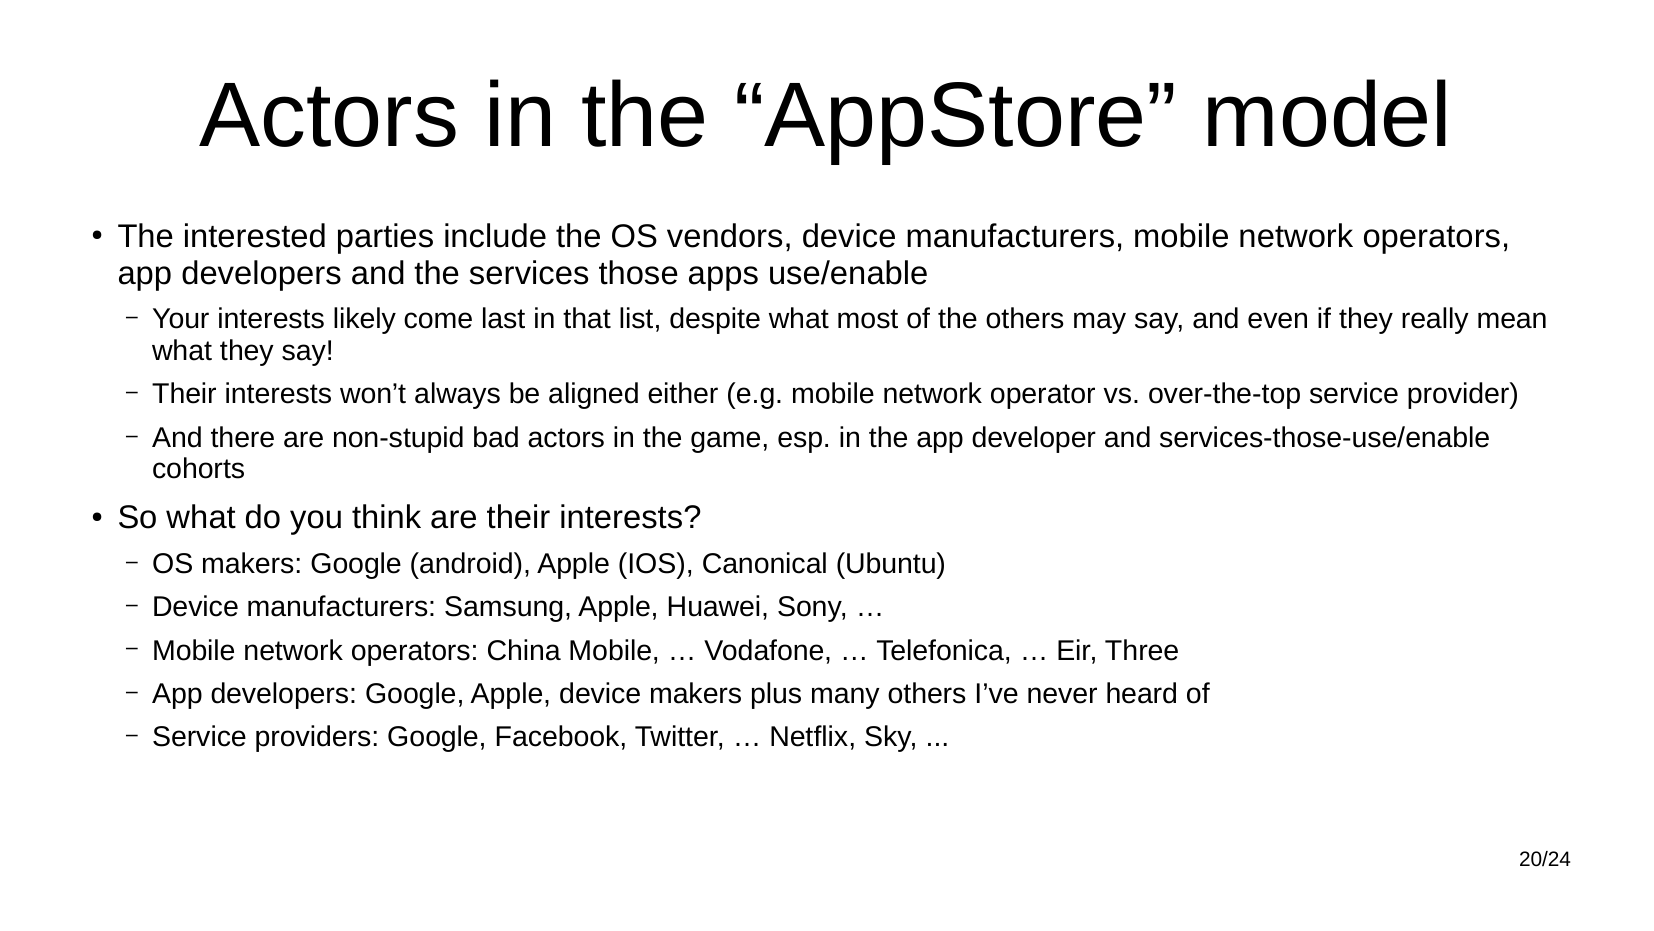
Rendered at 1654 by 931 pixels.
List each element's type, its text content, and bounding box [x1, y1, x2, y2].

list The interested parties include the OS vendors, device manufacturers, mobile network operators, app developers and the services those apps use/enable Your interests likely come last in that list, despite what most of the others may say, and even if they really mean what they say! Their interests won’t always be aligned either (e.g. mobile network operator vs. over-the-top service provider) And there are non-stupid bad actors in the game, esp. in the app developer and services-those-use/enable cohorts So what do you think are their interests? OS makers: Google (android), Apple (IOS), Canonical (Ubuntu) Device manufacturers: Samsung, Apple, Huawei, Sony, … Mobile network operators: China Mobile, … Vodafone, … Telefonica, … Eir, Three App developers: Google, Apple, device makers plus many others I’ve never heard of Service providers: Google, Facebook, Twitter, … Netflix, Sky, ... [82, 217, 1571, 758]
title Actors in the “AppStore” model [82, 37, 1571, 193]
